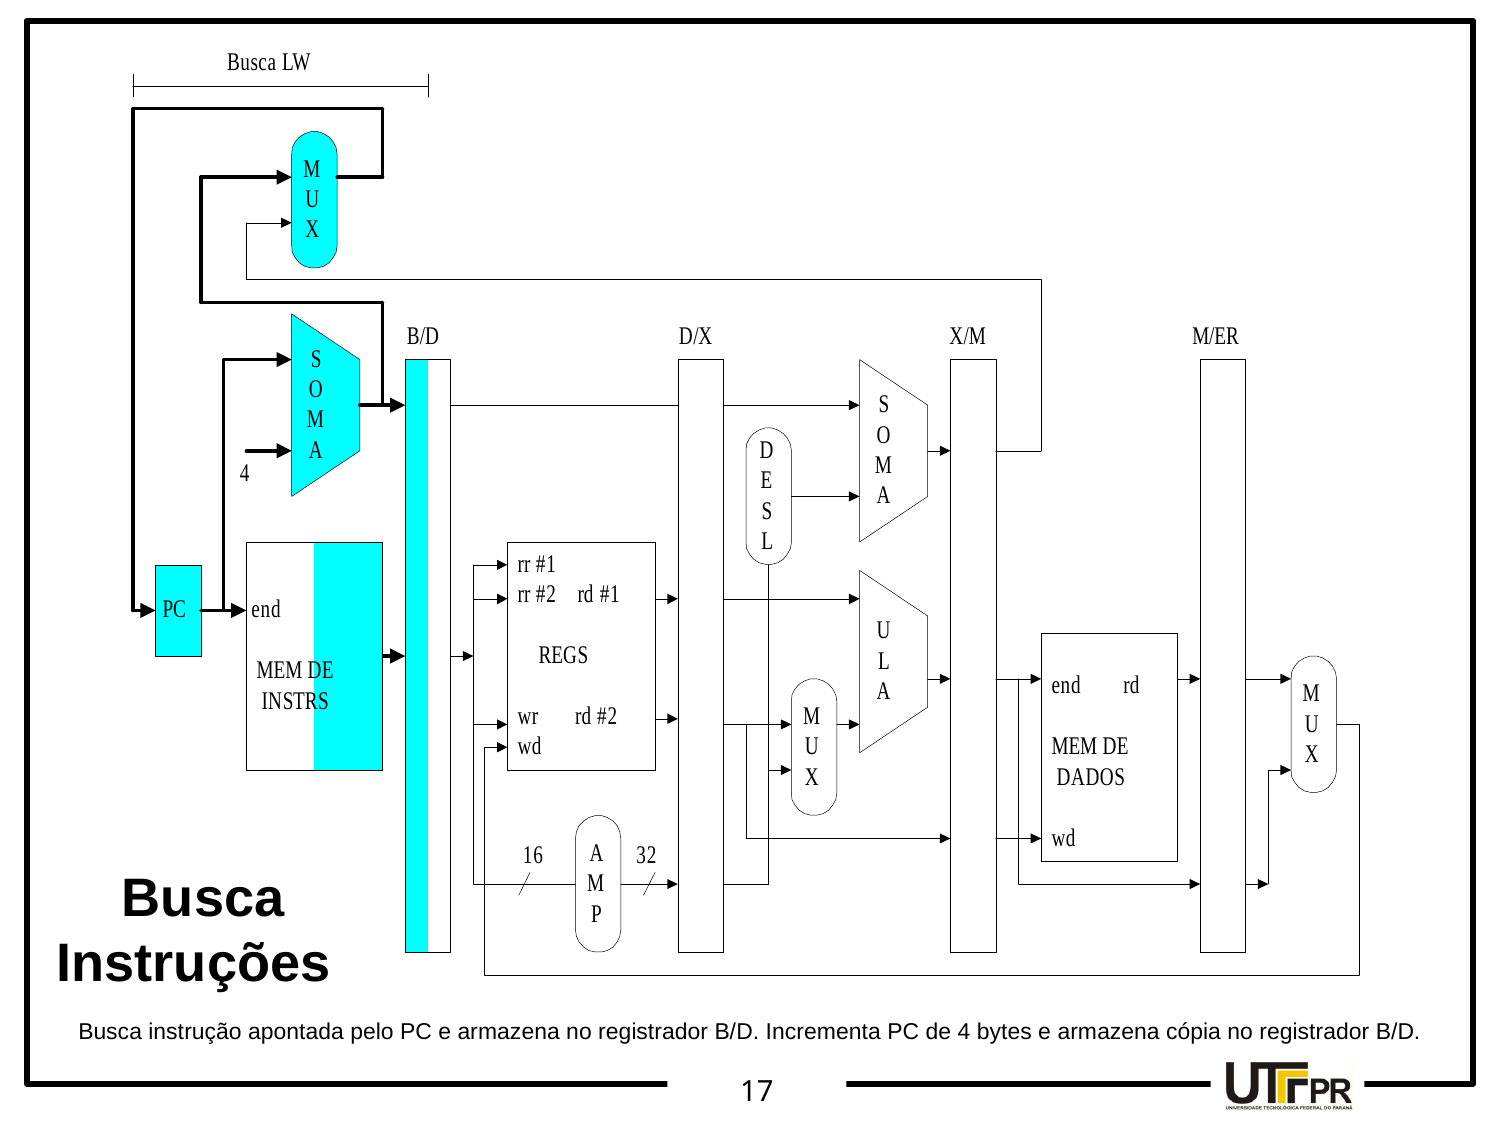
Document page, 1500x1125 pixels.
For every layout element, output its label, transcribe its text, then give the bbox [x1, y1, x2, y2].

chart [73, 41, 1414, 1002]
list Busca instrução apontada pelo PC e armazena no registrador B/D. Incrementa PC de 4 bytes e armazena cópia no registrador B/D. [46, 1012, 1454, 1056]
picture [1225, 1062, 1353, 1110]
title Busca Instruções [37, 849, 351, 1000]
